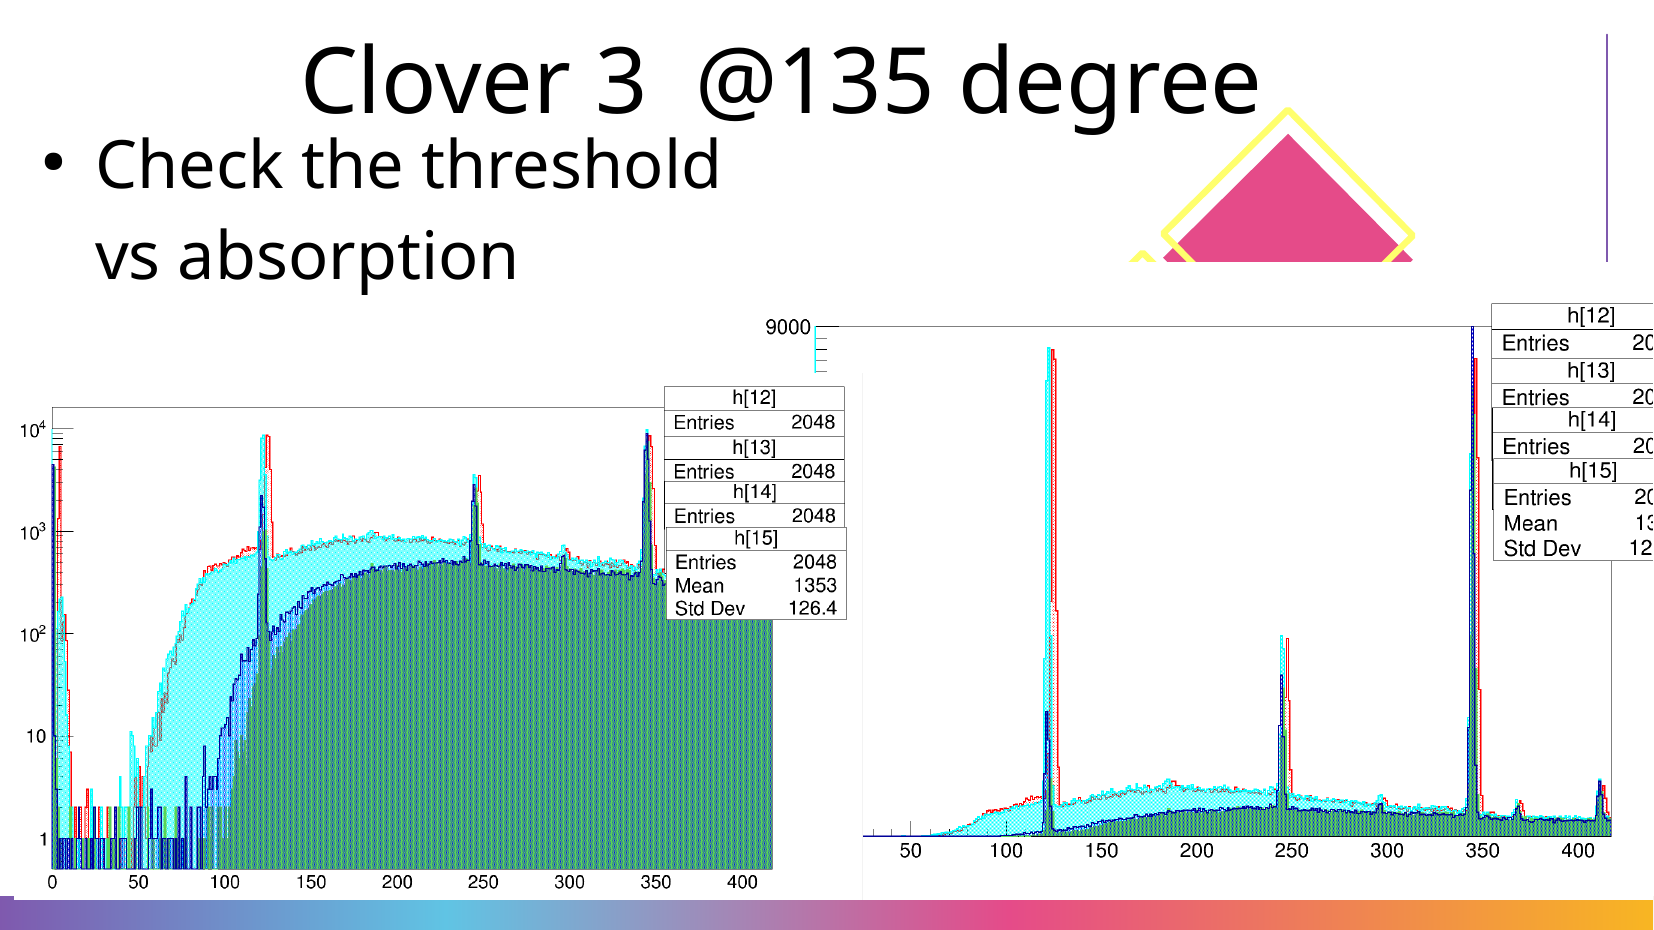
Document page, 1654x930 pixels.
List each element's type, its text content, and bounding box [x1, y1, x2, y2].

list Check the threshold vs absorption [24, 117, 751, 373]
picture [0, 262, 1654, 930]
title Clover 3 @135 degree [49, 0, 1538, 156]
